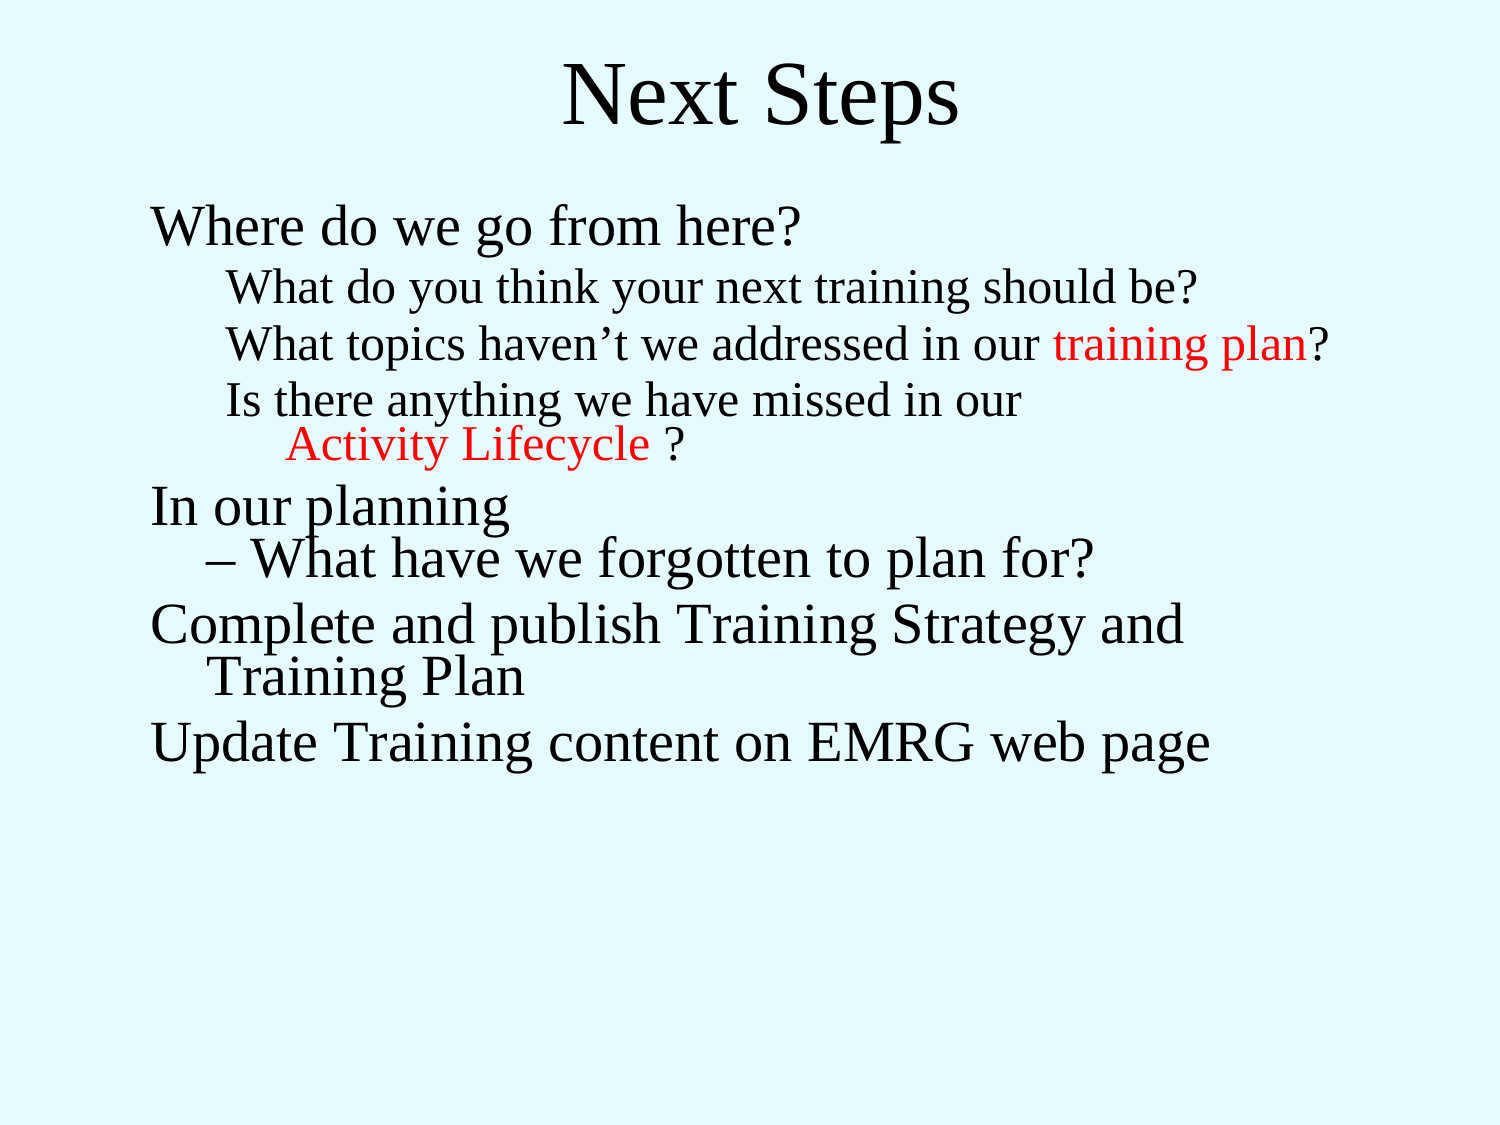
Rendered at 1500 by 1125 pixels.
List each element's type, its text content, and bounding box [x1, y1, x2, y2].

list Where do we go from here? What do you think your next training should be? What topics haven’t we addressed in our training plan? Is there anything we have missed in our Activity Lifecycle ? In our planning – What have we forgotten to plan for? Complete and publish Training Strategy and Training Plan Update Training content on EMRG web page [135, 196, 1411, 891]
title Next Steps [123, 0, 1399, 188]
